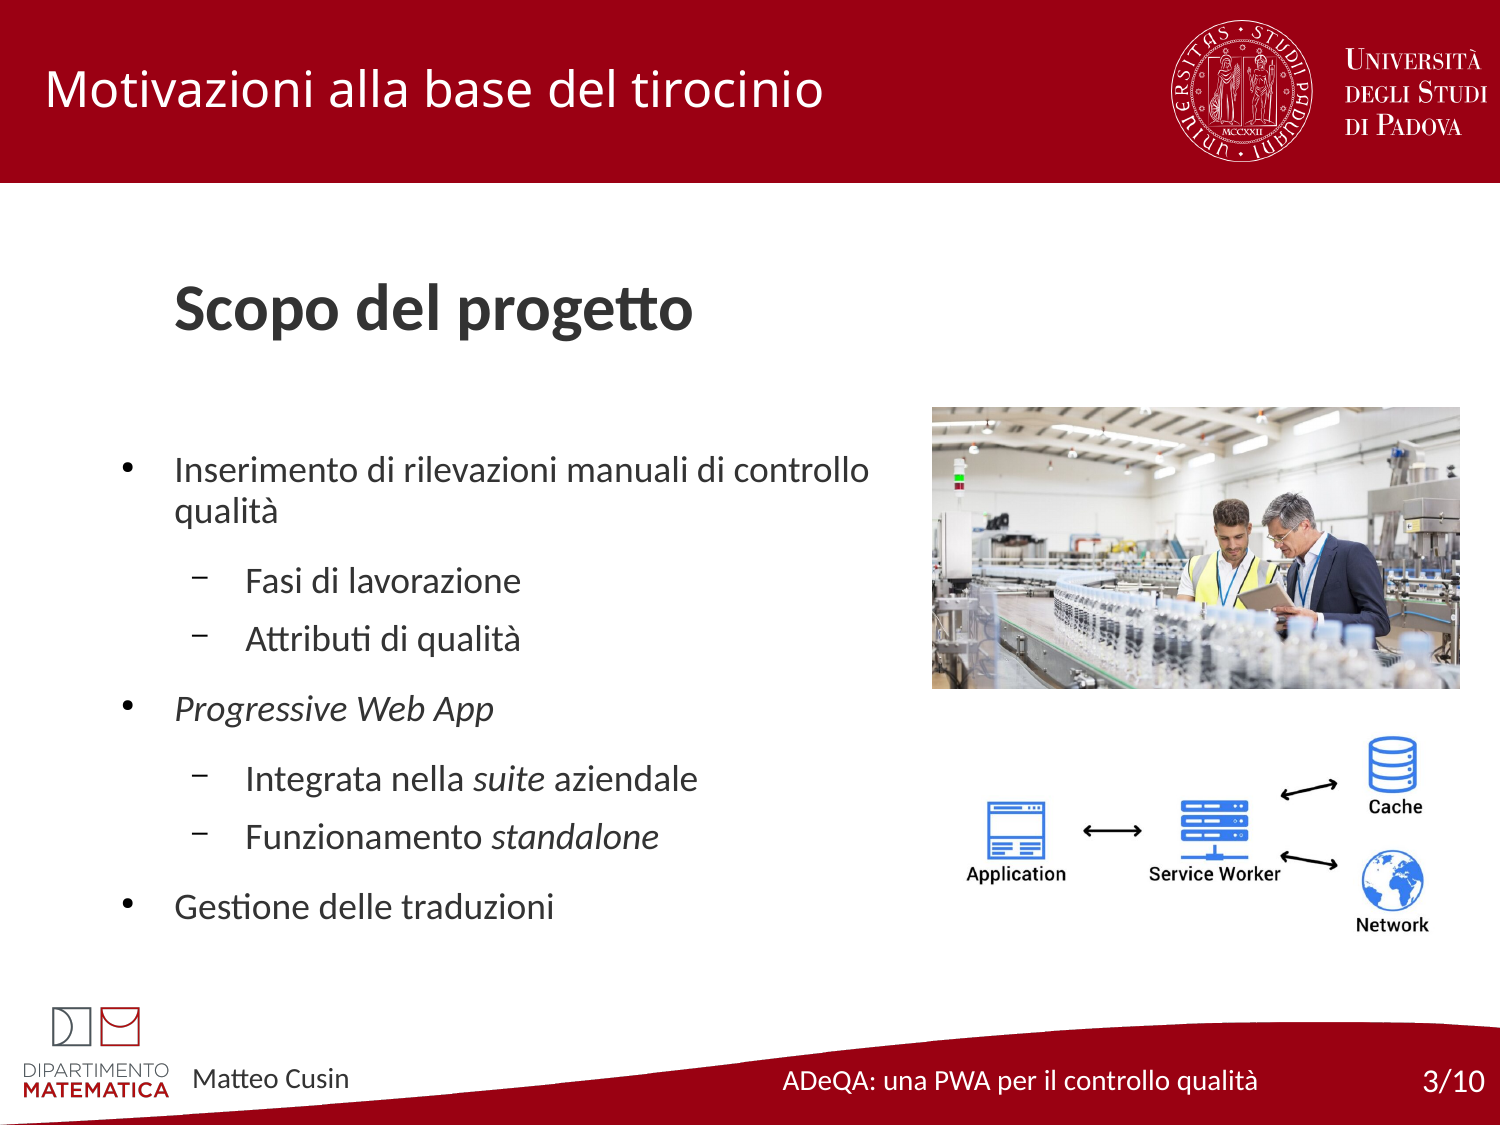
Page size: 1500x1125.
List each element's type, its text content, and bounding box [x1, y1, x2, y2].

text_box Matteo Cusin [177, 1030, 414, 1123]
list Scopo del progetto [88, 265, 975, 384]
picture [1171, 20, 1487, 162]
picture [0, 1007, 1500, 1125]
slide_number 3/10 [1388, 1033, 1500, 1125]
text_box ADeQA: una PWA per il controllo qualità [767, 1033, 1388, 1125]
picture [917, 407, 1498, 975]
title Motivazioni alla base del tirocinio [29, 0, 1152, 183]
list Inserimento di rilevazioni manuali di controllo qualità Fasi di lavorazione Attributi di qualità Progressive Web App Integrata nella suite aziendale Funzionamento standalone Gestione delle traduzioni [88, 442, 932, 945]
